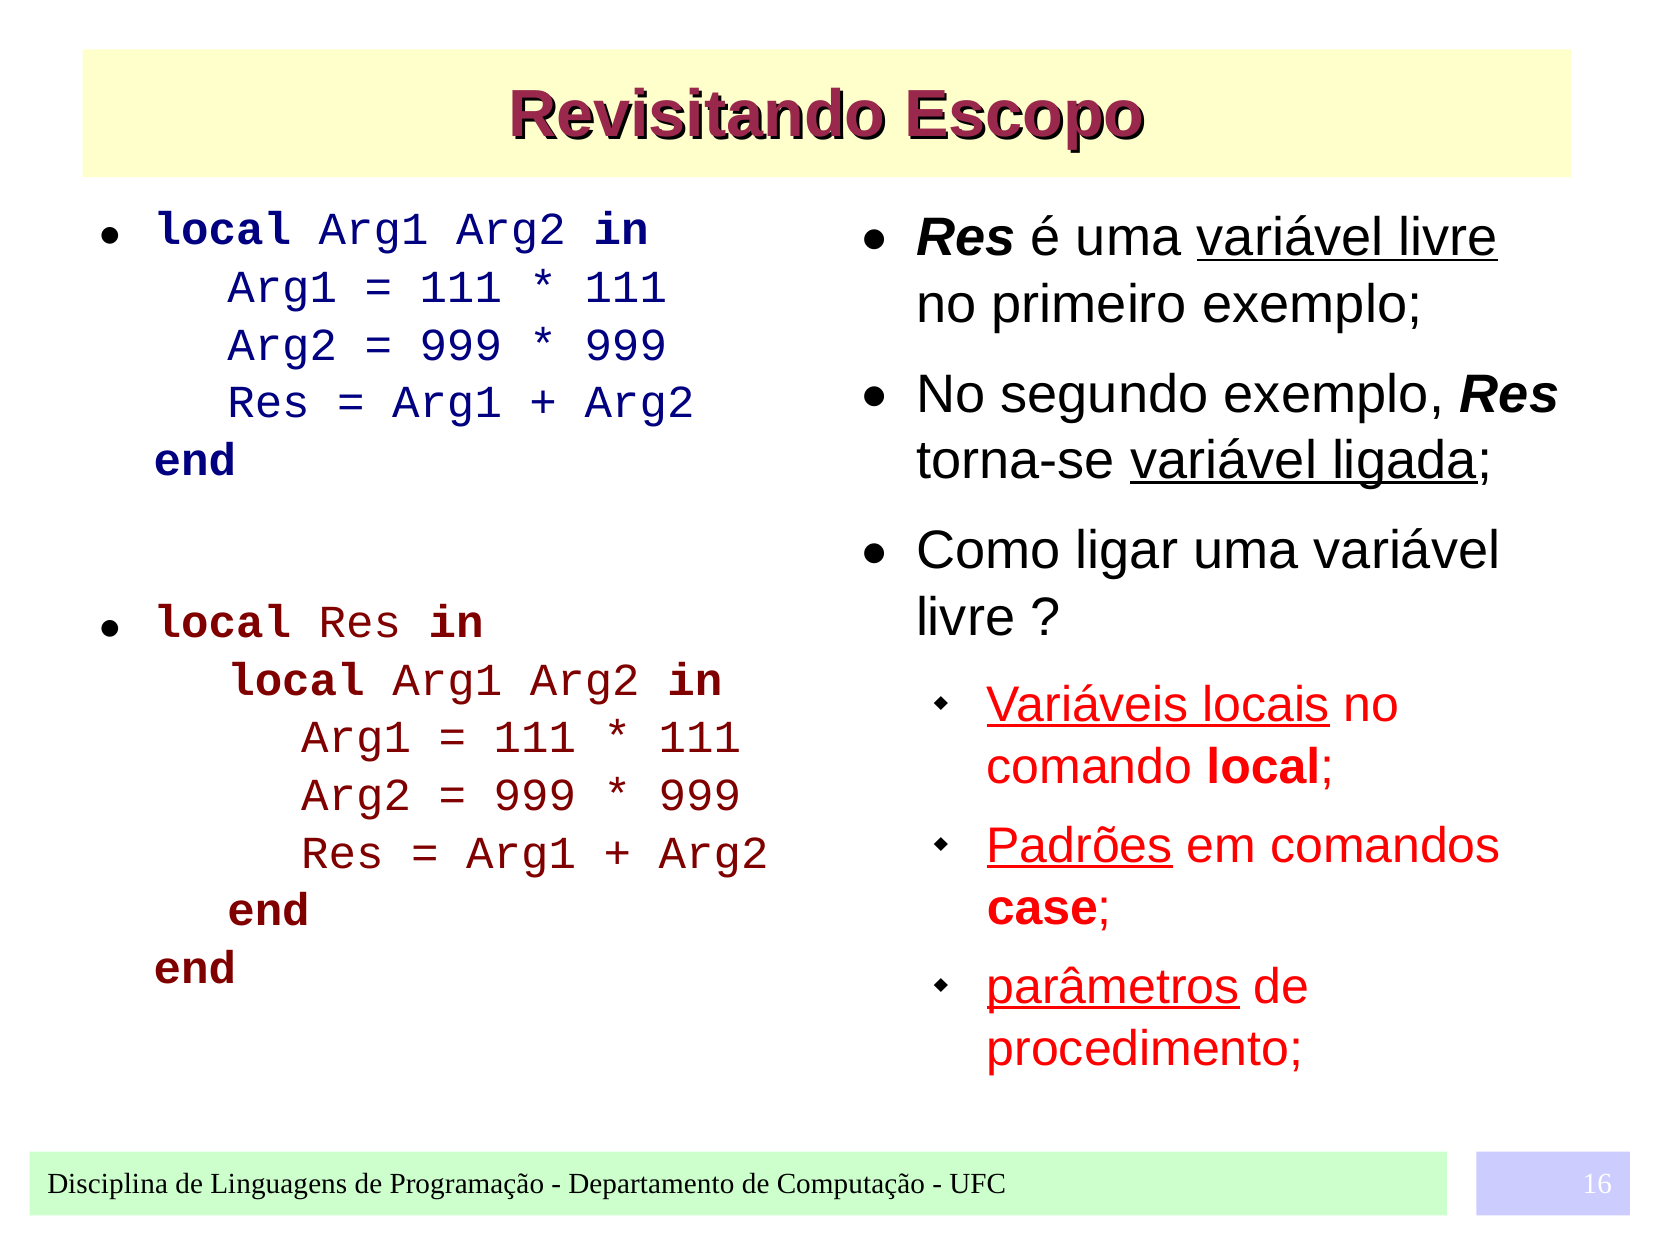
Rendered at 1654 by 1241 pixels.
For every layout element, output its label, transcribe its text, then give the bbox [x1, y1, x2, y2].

list Res é uma variável livre no primeiro exemplo; No segundo exemplo, Res torna-se variável ligada; Como ligar uma variável livre ? Variáveis locais no comando local; Padrões em comandos case; parâmetros de procedimento; [845, 206, 1572, 1137]
title Revisitando Escopo [82, 49, 1571, 178]
list local Arg1 Arg2 in Arg1 = 111 * 111 Arg2 = 999 * 999 Res = Arg1 + Arg2 end local Res in local Arg1 Arg2 in Arg1 = 111 * 111 Arg2 = 999 * 999 Res = Arg1 + Arg2 end end [82, 206, 809, 1152]
